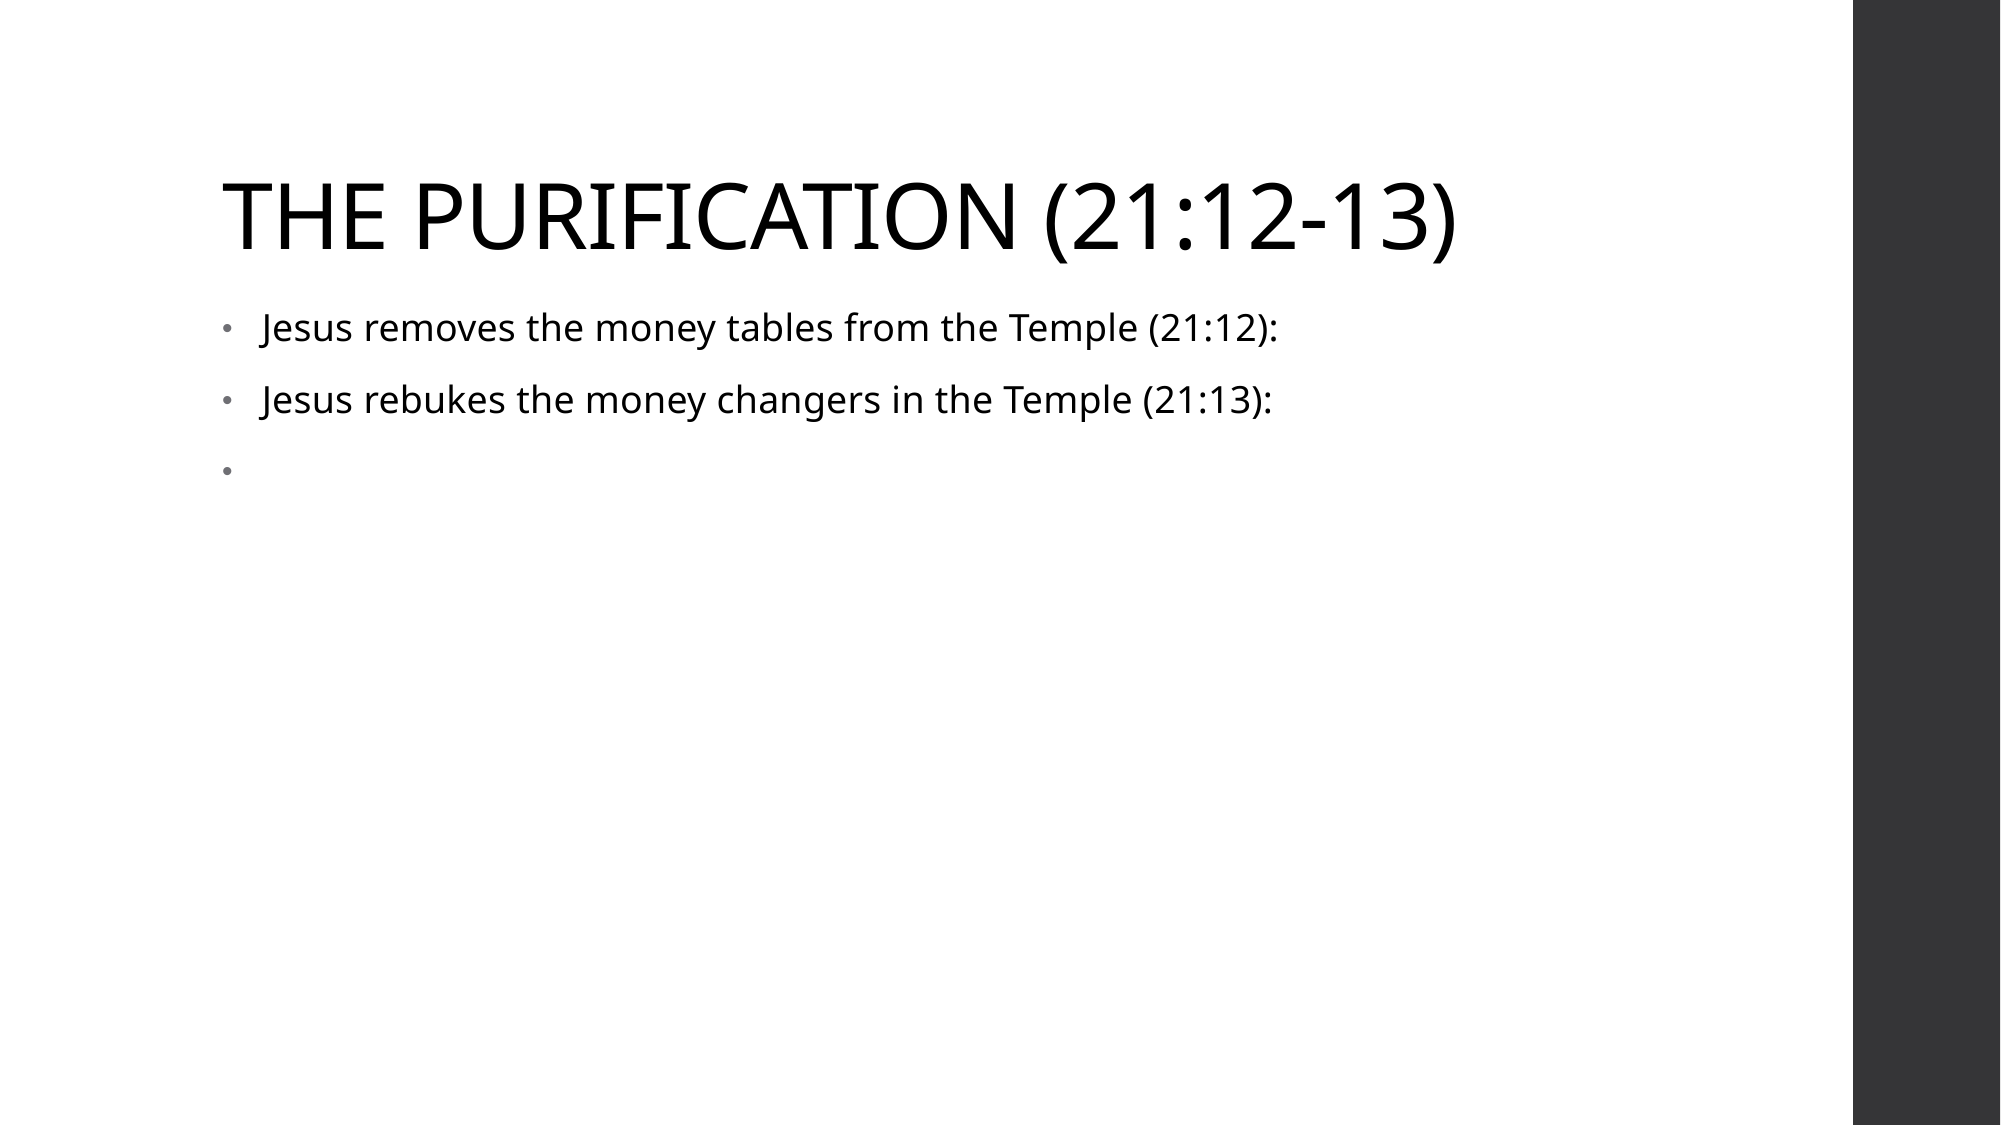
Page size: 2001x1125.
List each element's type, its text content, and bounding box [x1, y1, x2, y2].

list Jesus removes the money tables from the Temple (21:12): Jesus rebukes the money changers in the Temple (21:13): [206, 299, 1617, 1014]
title THE PURIFICATION (21:12-13) [206, 60, 1797, 278]
